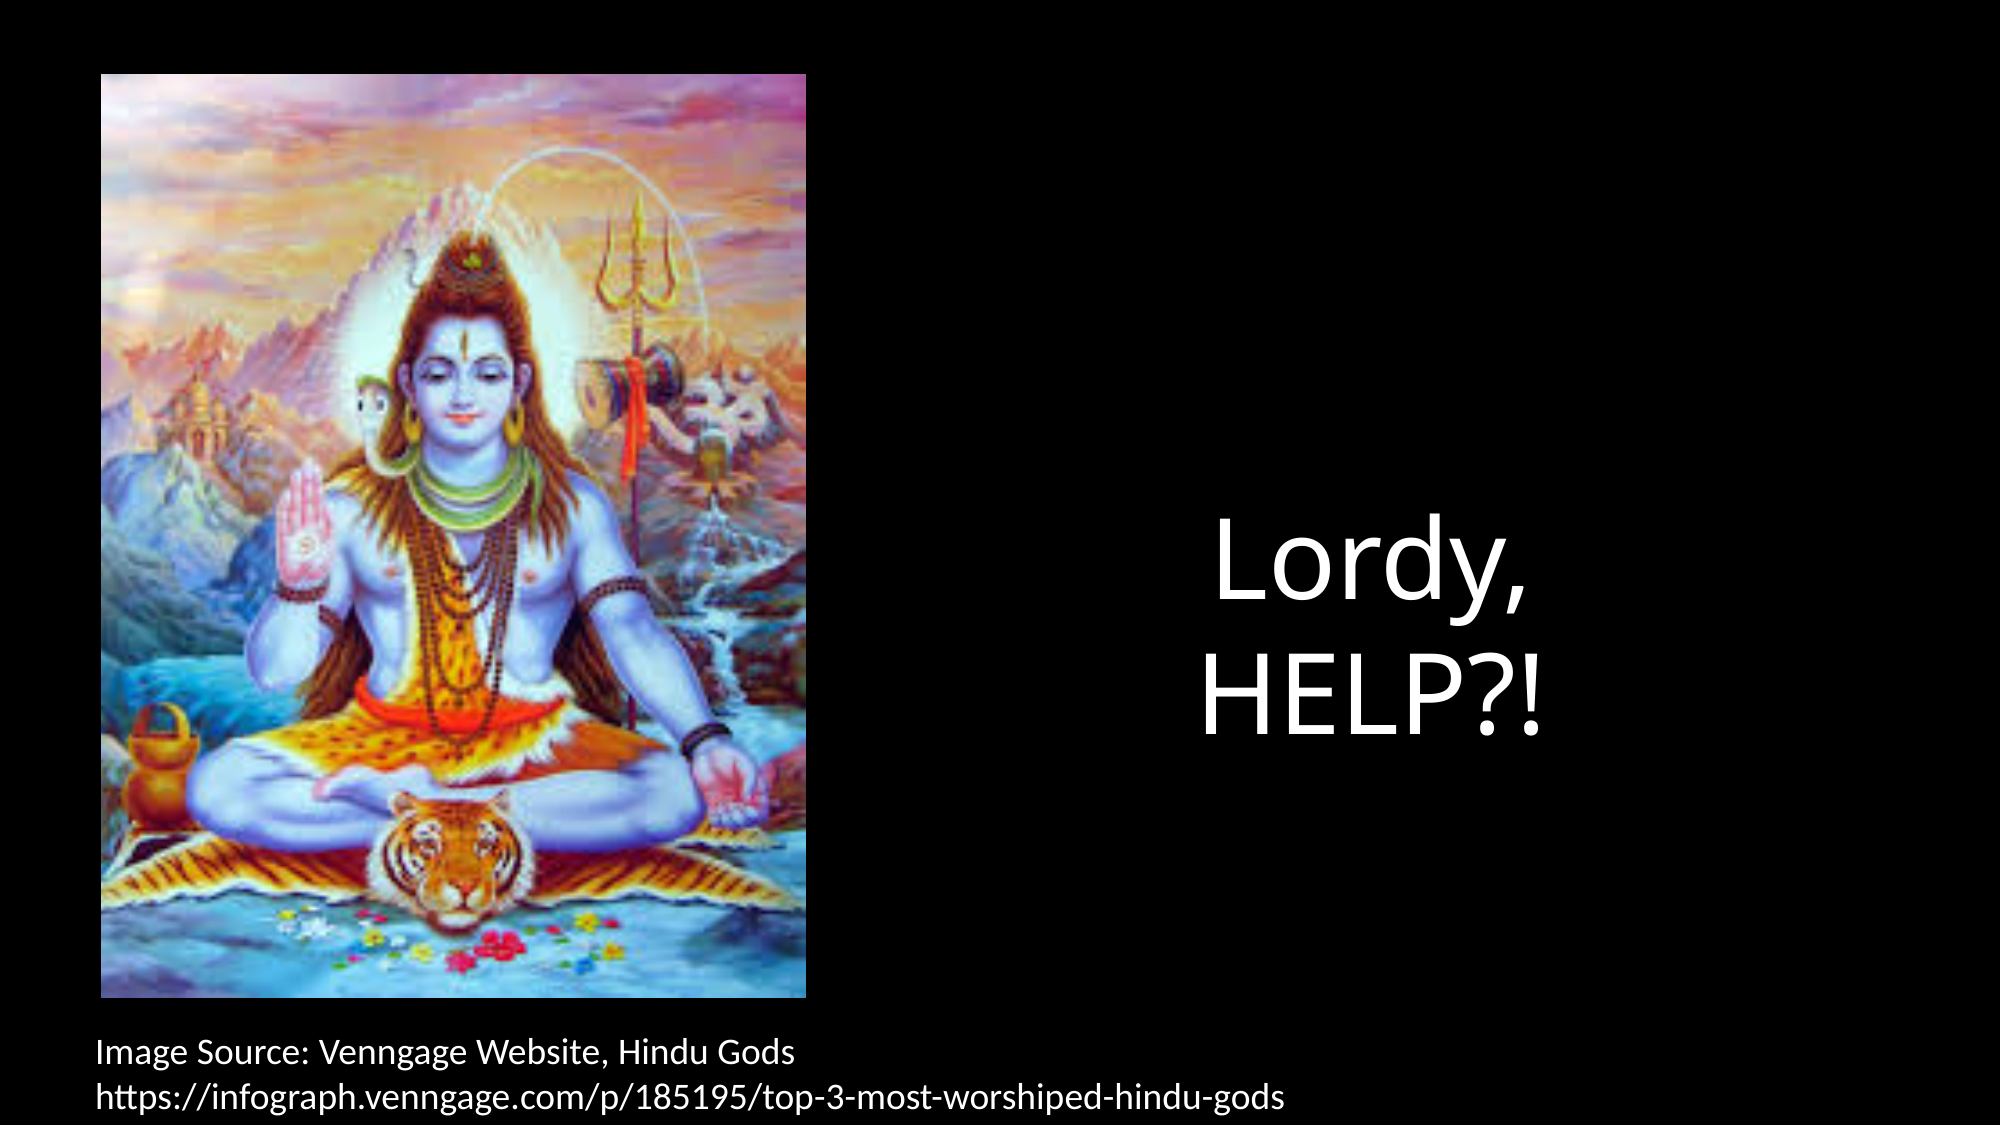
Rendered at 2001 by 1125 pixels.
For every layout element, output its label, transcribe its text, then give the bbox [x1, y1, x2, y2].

text_box Image Source: Venngage Website, Hindu Gods https://infograph.venngage.com/p/185195/top-3-most-worshiped-hindu-gods [80, 1019, 1439, 1125]
picture [101, 74, 806, 998]
text_box Lordy, HELP?! [1159, 479, 1583, 765]
